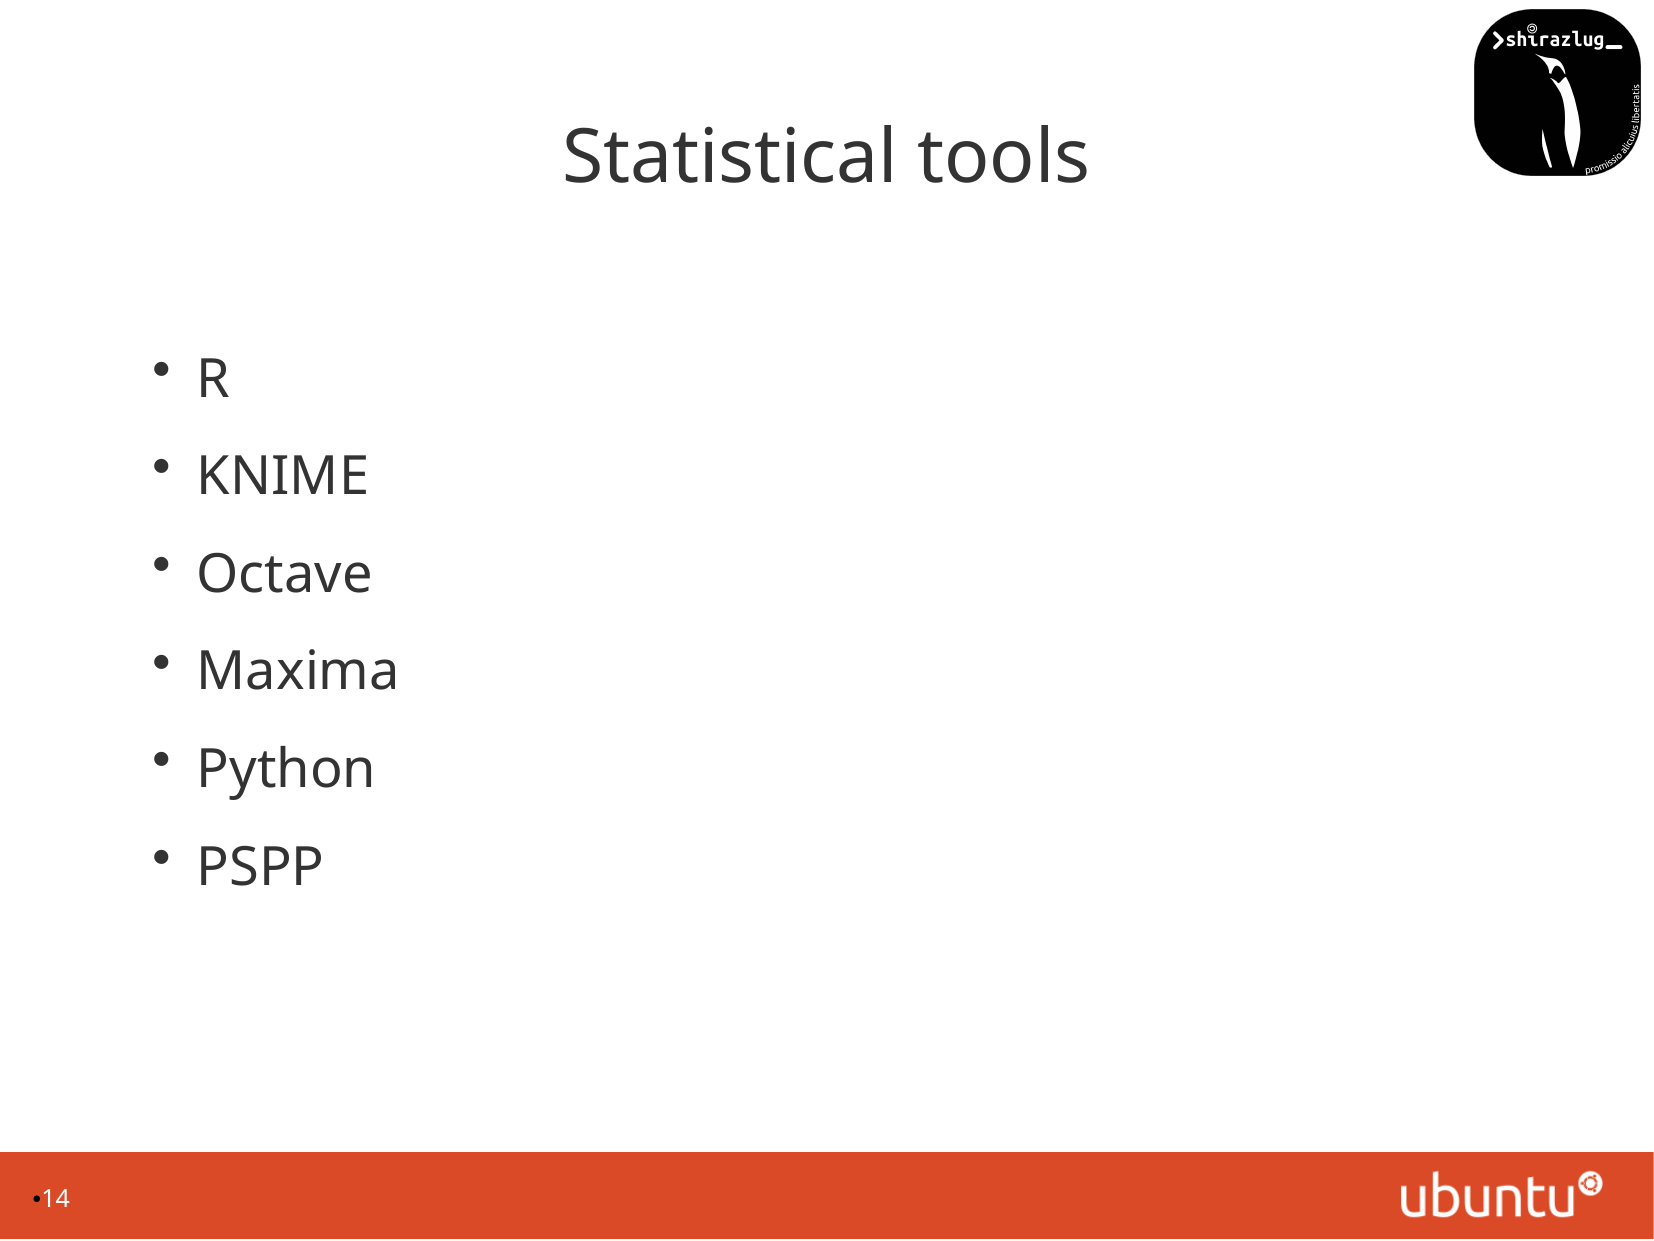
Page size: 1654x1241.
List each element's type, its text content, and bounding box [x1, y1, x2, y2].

picture [1474, 9, 1641, 176]
picture [0, 1152, 1654, 1239]
title Statistical tools [82, 49, 1571, 257]
list R KNIME Octave Maxima Python PSPP [87, 301, 1579, 1022]
